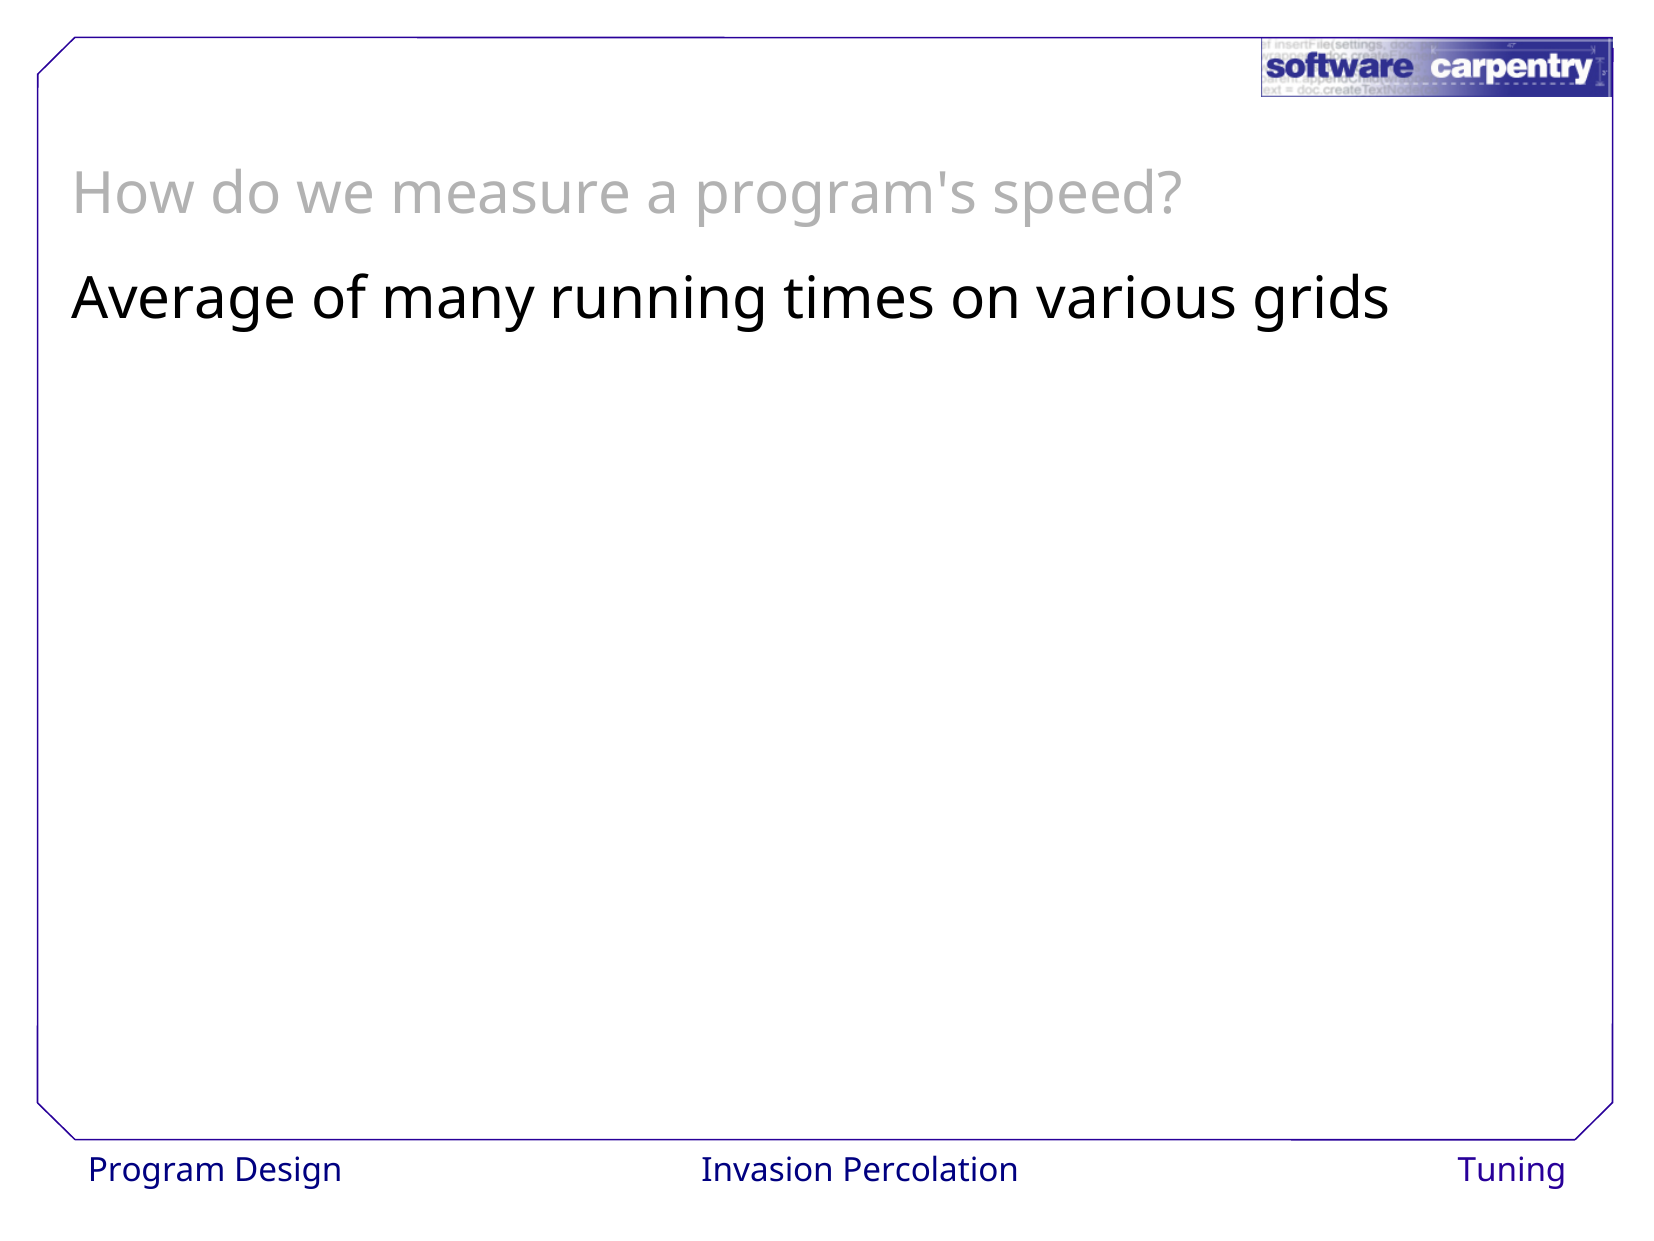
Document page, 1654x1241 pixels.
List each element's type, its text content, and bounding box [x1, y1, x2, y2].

text_box How do we measure a program's speed? Average of many running times on various grids [56, 112, 1557, 338]
picture [1261, 39, 1613, 97]
